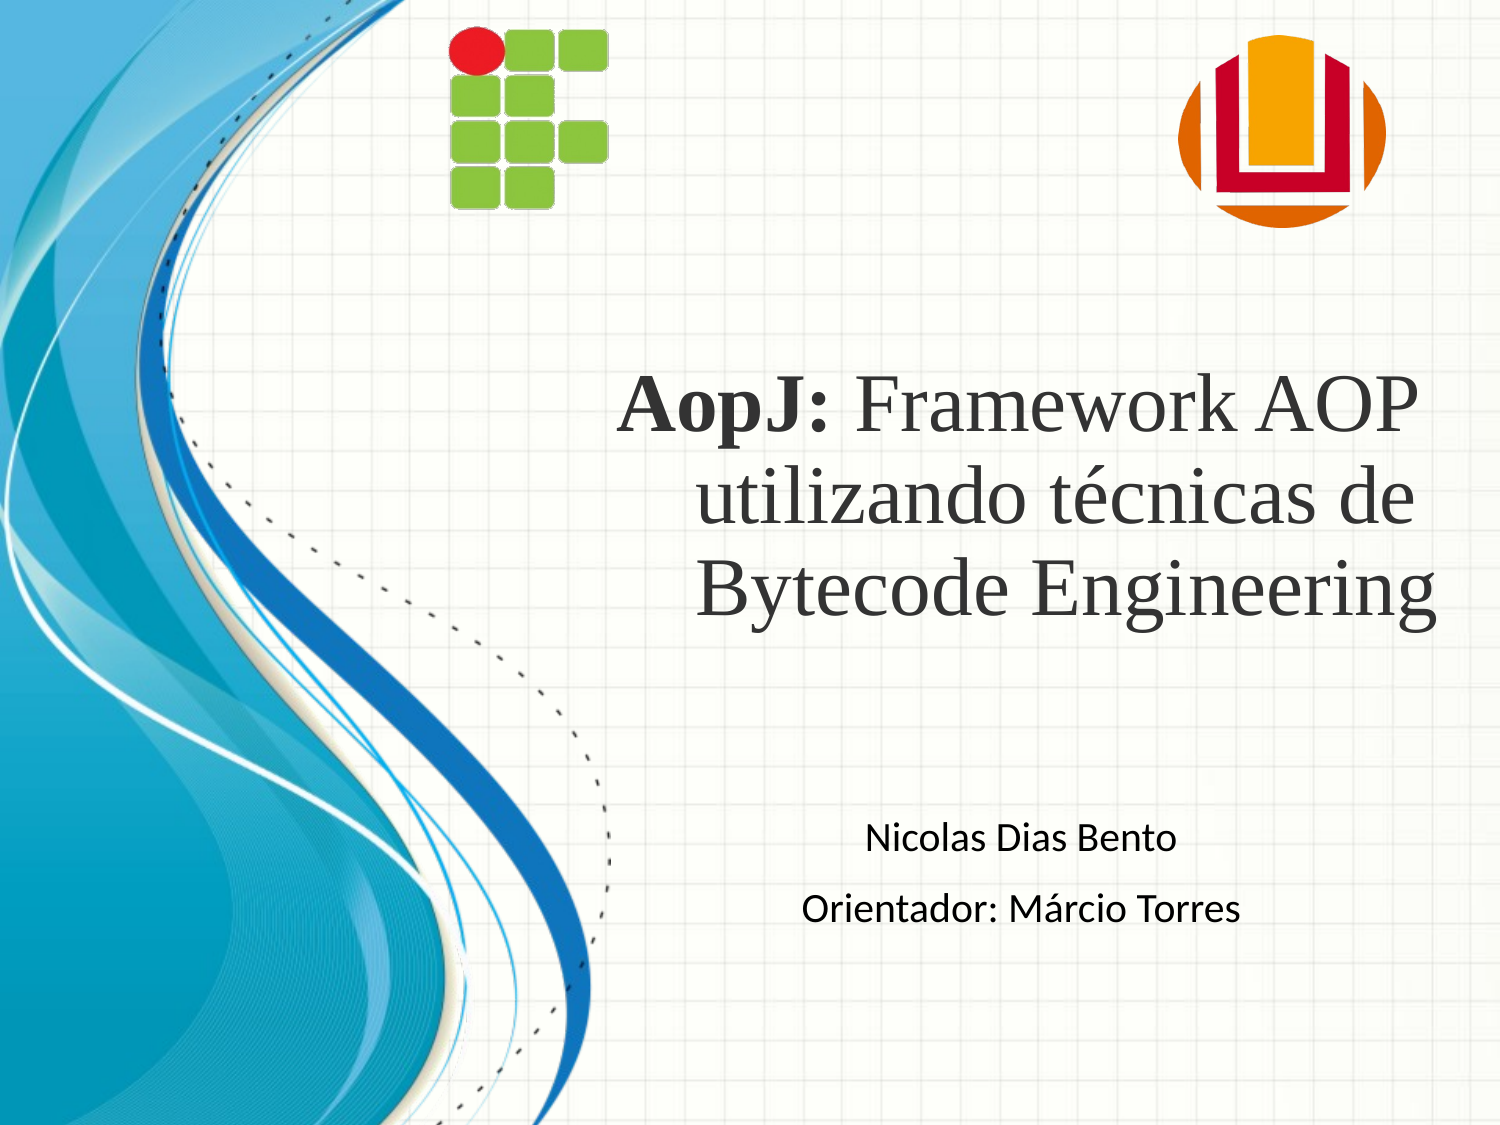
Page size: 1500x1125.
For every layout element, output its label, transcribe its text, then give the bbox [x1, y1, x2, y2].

list Nicolas Dias Bento Orientador: Márcio Torres [546, 820, 1425, 995]
title AopJ: Framework AOP utilizando técnicas de Bytecode Engineering [425, 356, 1439, 635]
picture [0, 0, 1500, 1125]
